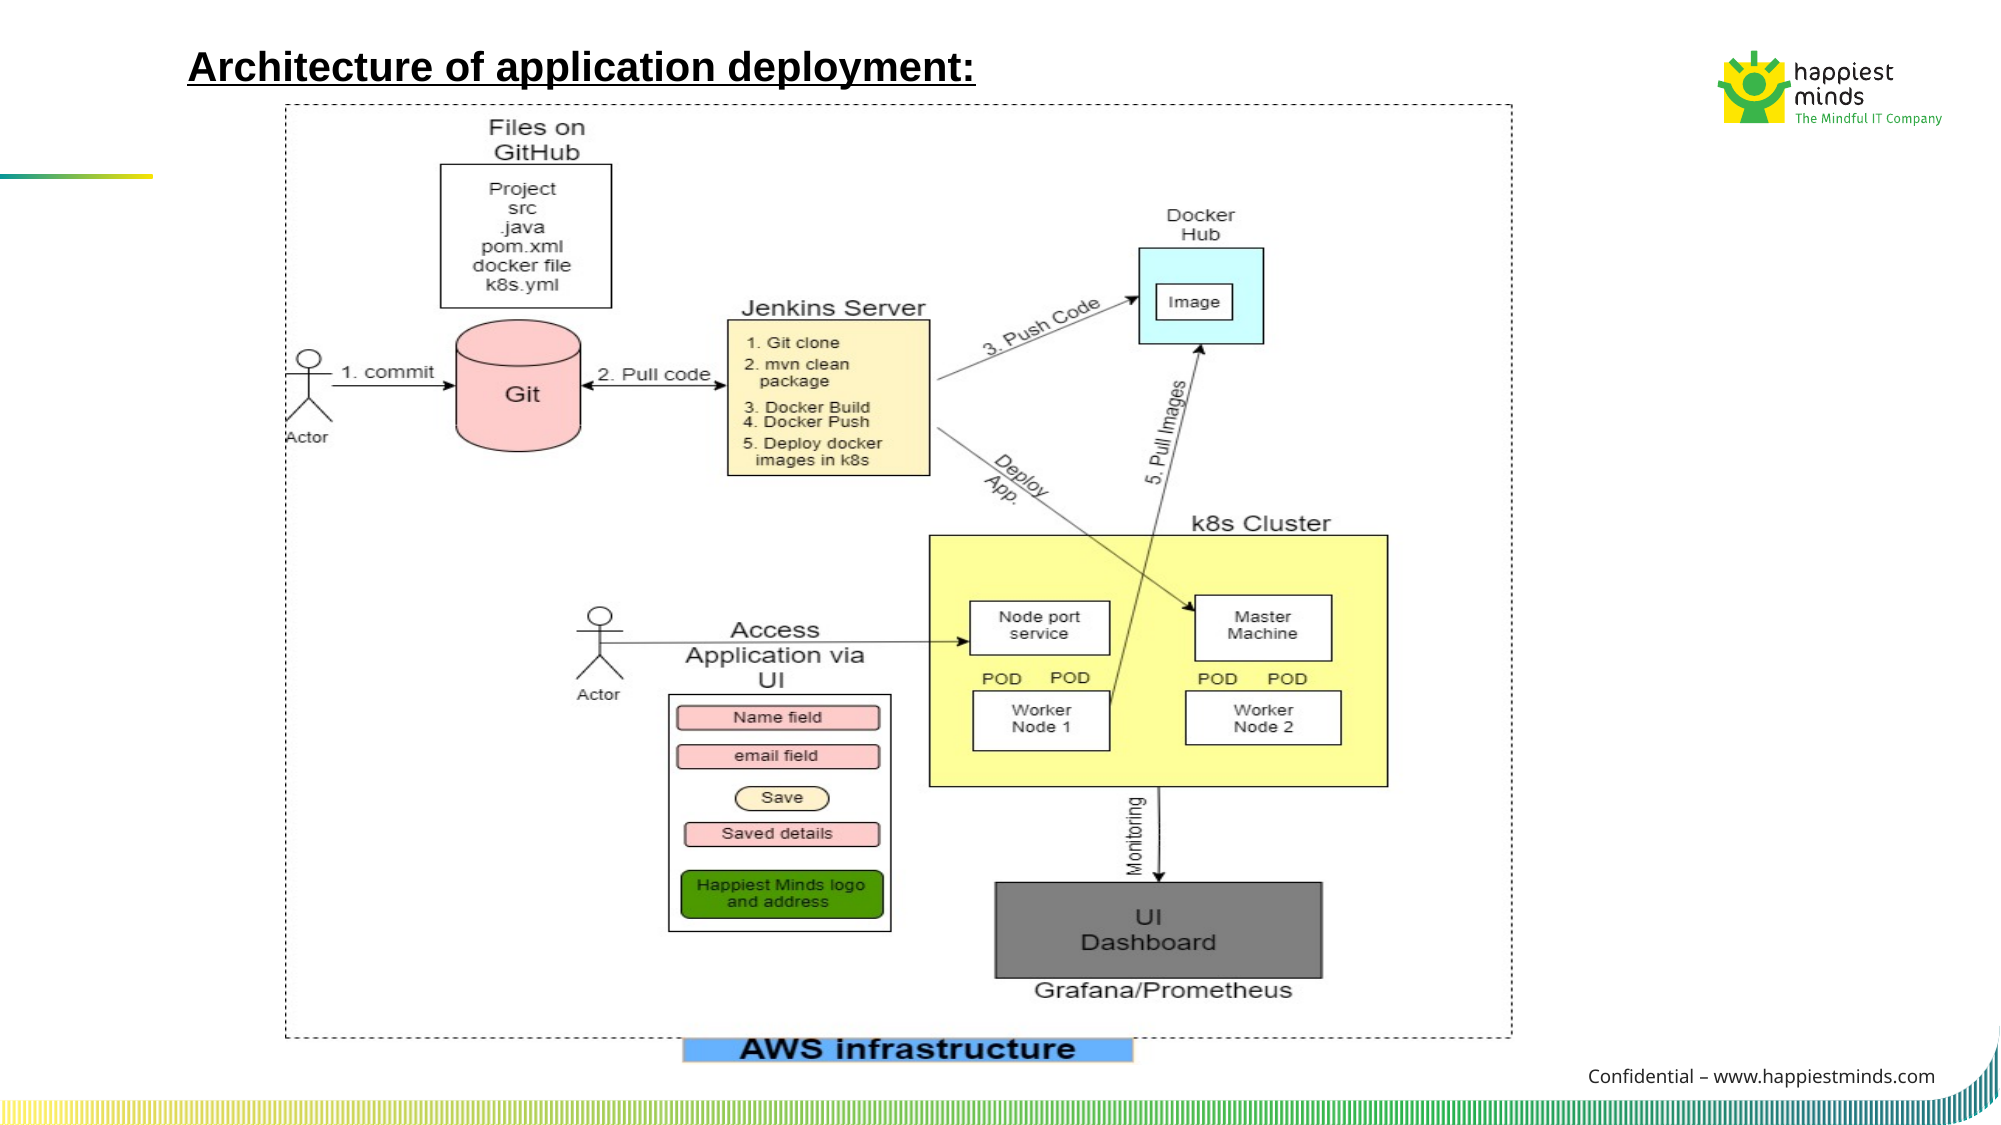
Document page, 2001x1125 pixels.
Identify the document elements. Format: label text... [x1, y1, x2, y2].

text_box Architecture of application deployment: [172, 36, 1156, 147]
picture [0, 104, 2000, 1125]
